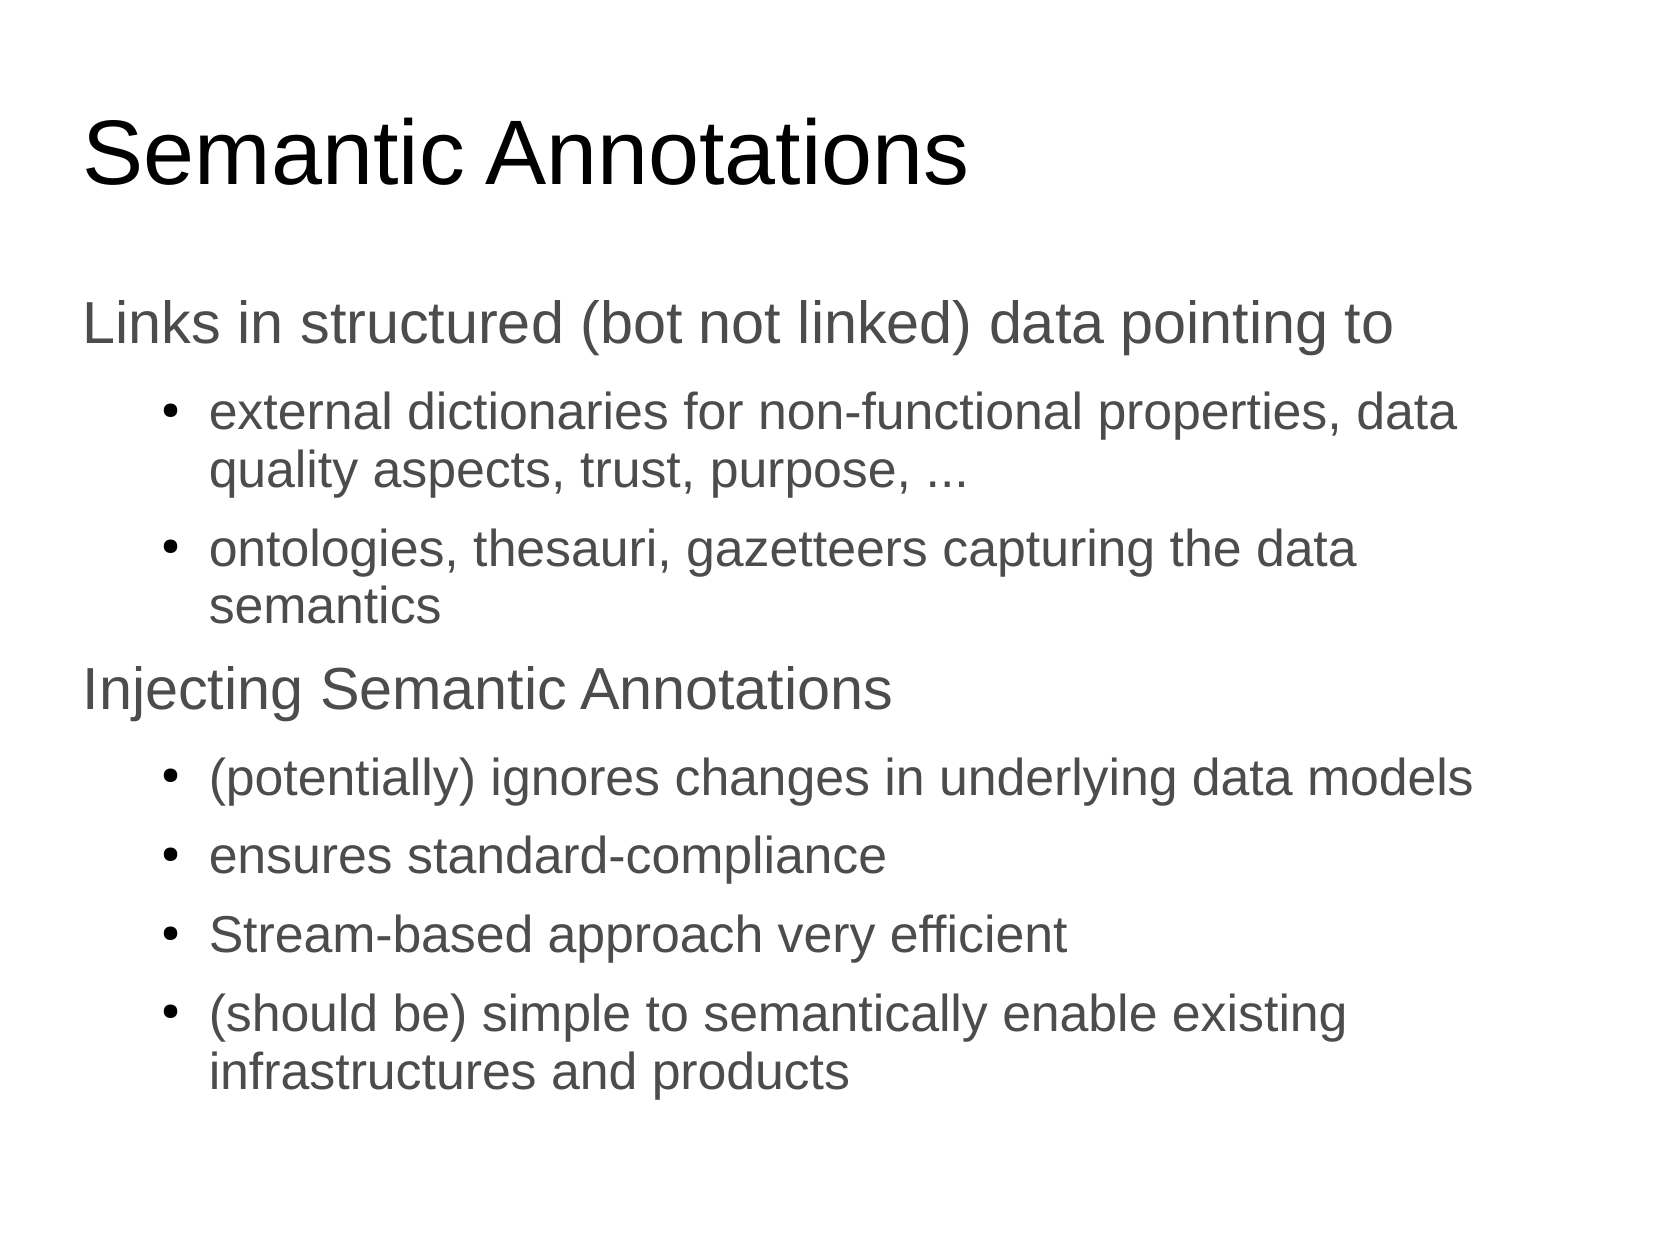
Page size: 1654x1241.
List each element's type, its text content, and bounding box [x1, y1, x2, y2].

title Semantic Annotations [82, 56, 1571, 250]
list Links in structured (bot not linked) data pointing to external dictionaries for non-functional properties, data quality aspects, trust, purpose, ... ontologies, thesauri, gazetteers capturing the data semantics Injecting Semantic Annotations (potentially) ignores changes in underlying data models ensures standard-compliance Stream-based approach very efficient (should be) simple to semantically enable existing infrastructures and products [82, 290, 1571, 1109]
